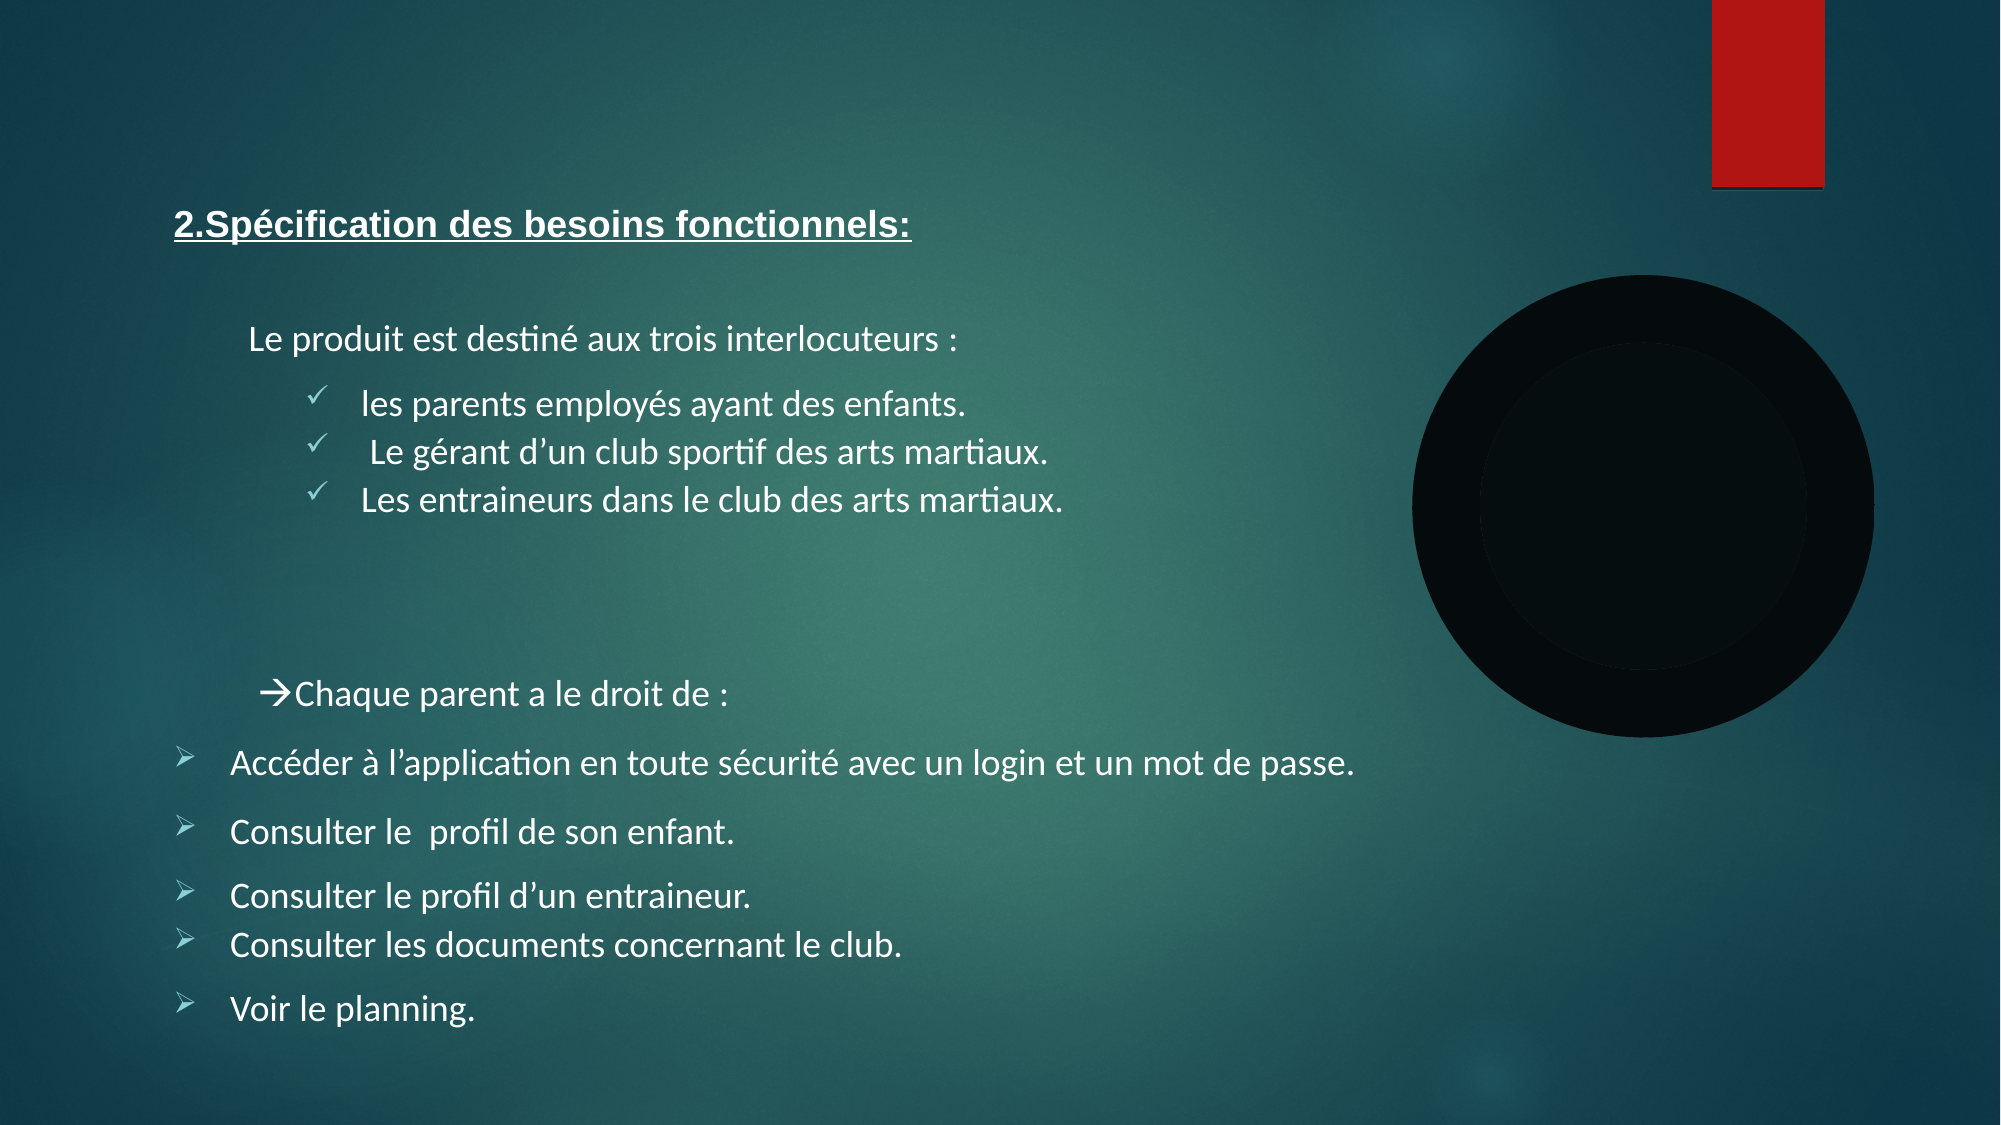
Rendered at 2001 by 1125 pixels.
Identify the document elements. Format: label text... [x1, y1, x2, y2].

list 2.Spécification des besoins fonctionnels: Le produit est destiné aux trois interlocuteurs : les parents employés ayant des enfants. Le gérant d’un club sportif des arts martiaux. Les entraineurs dans le club des arts martiaux. Chaque parent a le droit de : Accéder à l’application en toute sécurité avec un login et un mot de passe. Consulter le profil de son enfant. Consulter le profil d’un entraineur. Consulter les documents concernant le club. Voir le planning. [158, 192, 1627, 1063]
